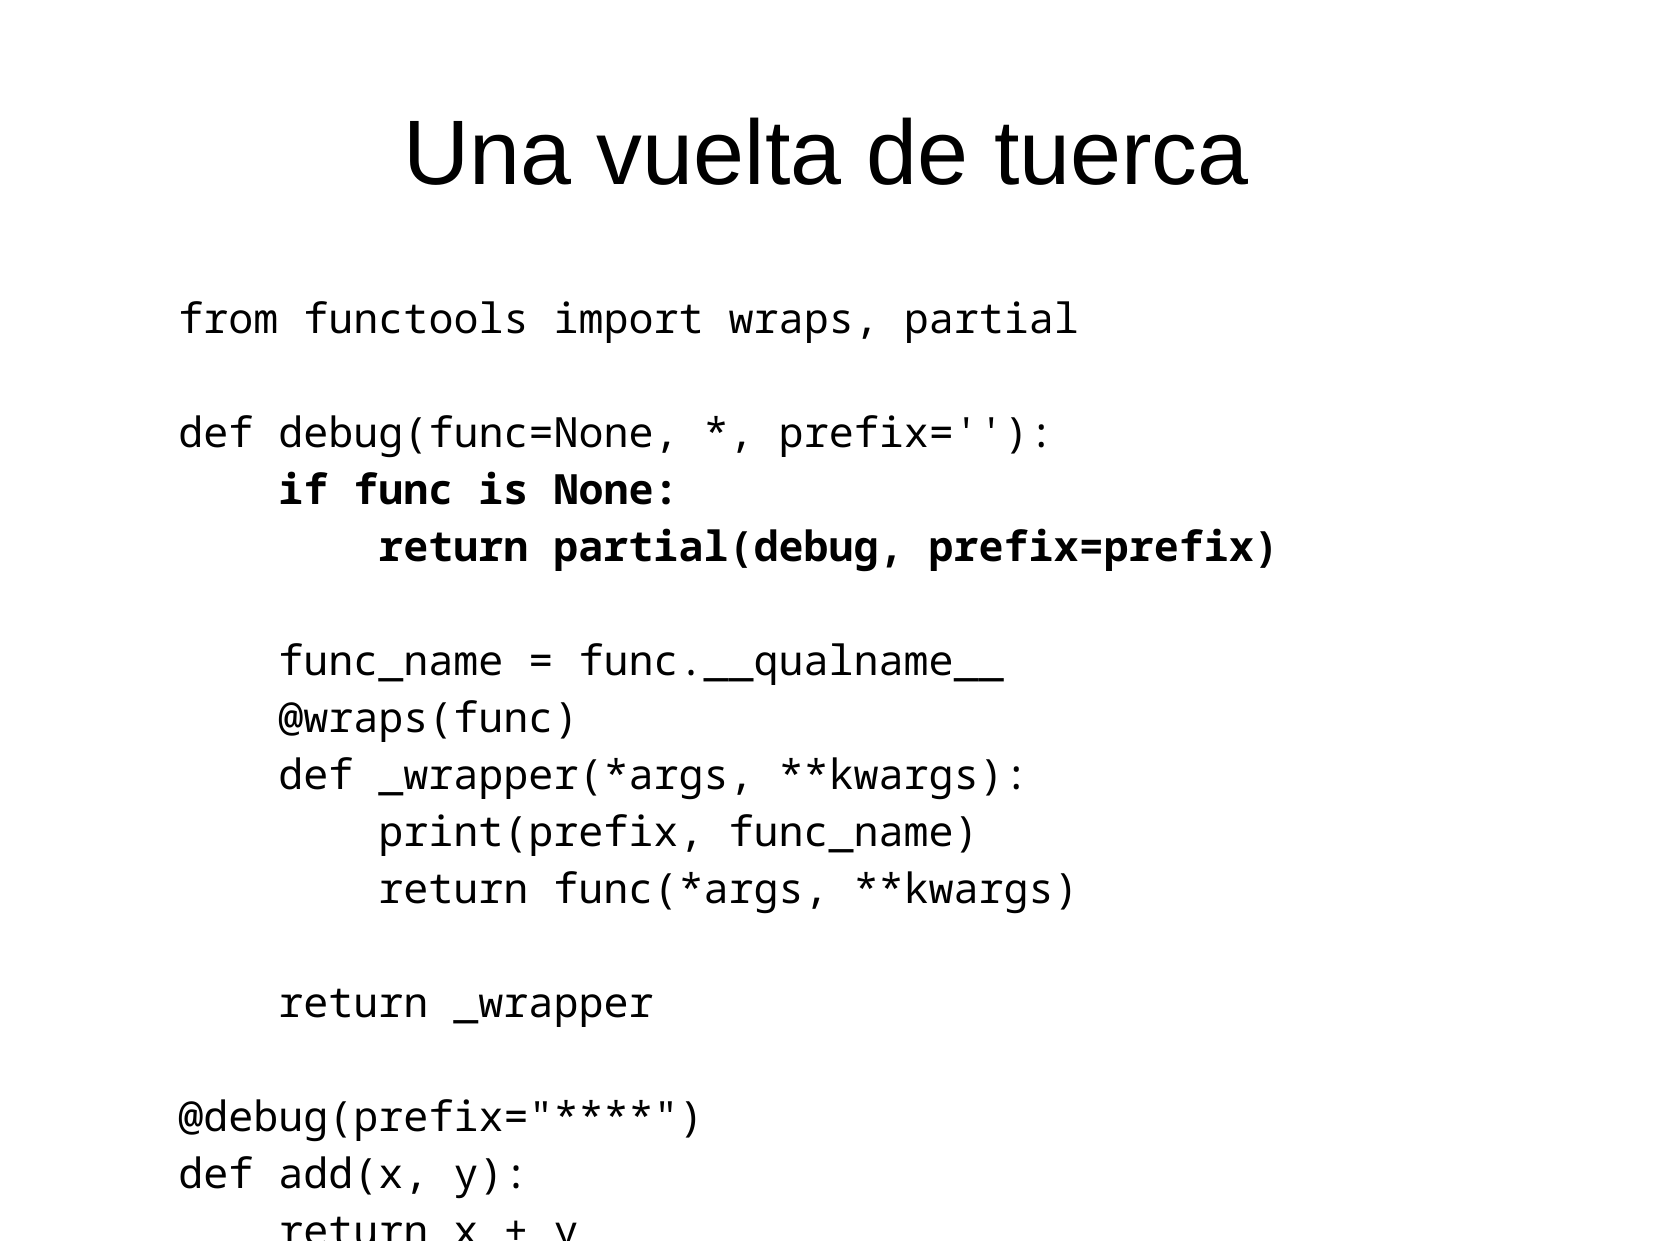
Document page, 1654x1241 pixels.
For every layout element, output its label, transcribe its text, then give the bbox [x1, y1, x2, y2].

title Una vuelta de tuerca [82, 49, 1571, 257]
text_box from functools import wraps, partial def debug(func=None, *, prefix=''): if func is None: return partial(debug, prefix=prefix) func_name = func.__qualname__ @wraps(func) def _wrapper(*args, **kwargs): print(prefix, func_name) return func(*args, **kwargs) return _wrapper @debug(prefix="****") def add(x, y): return x + y [163, 281, 1475, 1053]
